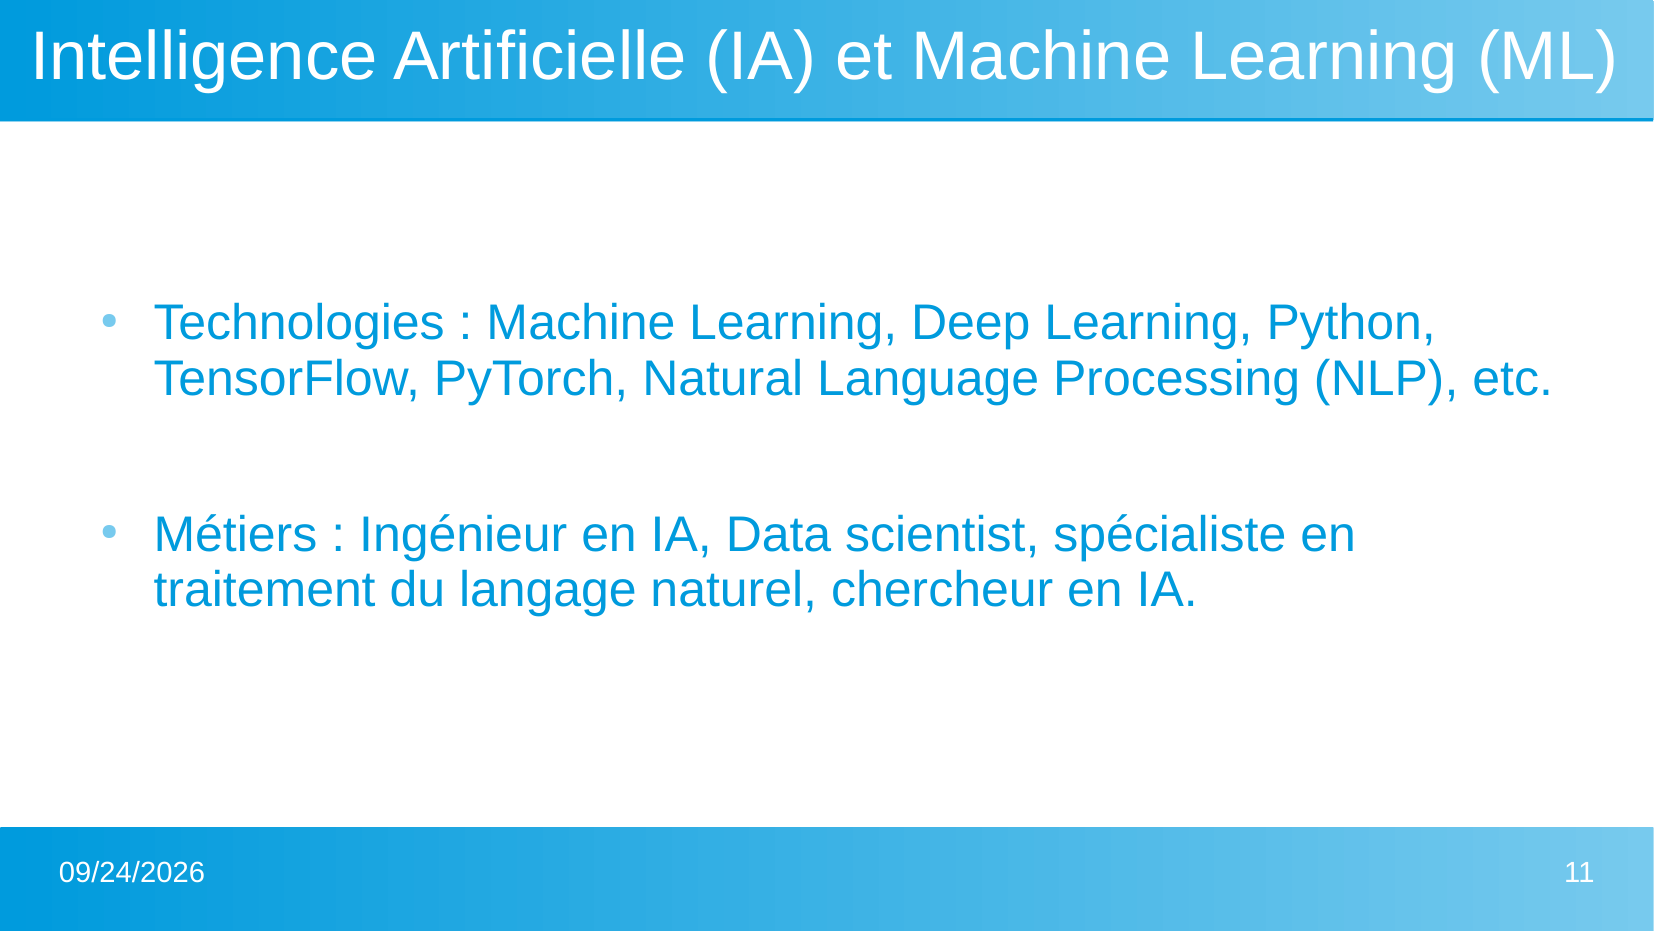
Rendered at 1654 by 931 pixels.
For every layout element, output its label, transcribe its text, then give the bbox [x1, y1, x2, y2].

title Intelligence Artificielle (IA) et Machine Learning (ML) [0, 0, 1651, 159]
list Technologies : Machine Learning, Deep Learning, Python, TensorFlow, PyTorch, Natural Language Processing (NLP), etc. Métiers : Ingénieur en IA, Data scientist, spécialiste en traitement du langage naturel, chercheur en IA. [82, 294, 1571, 834]
